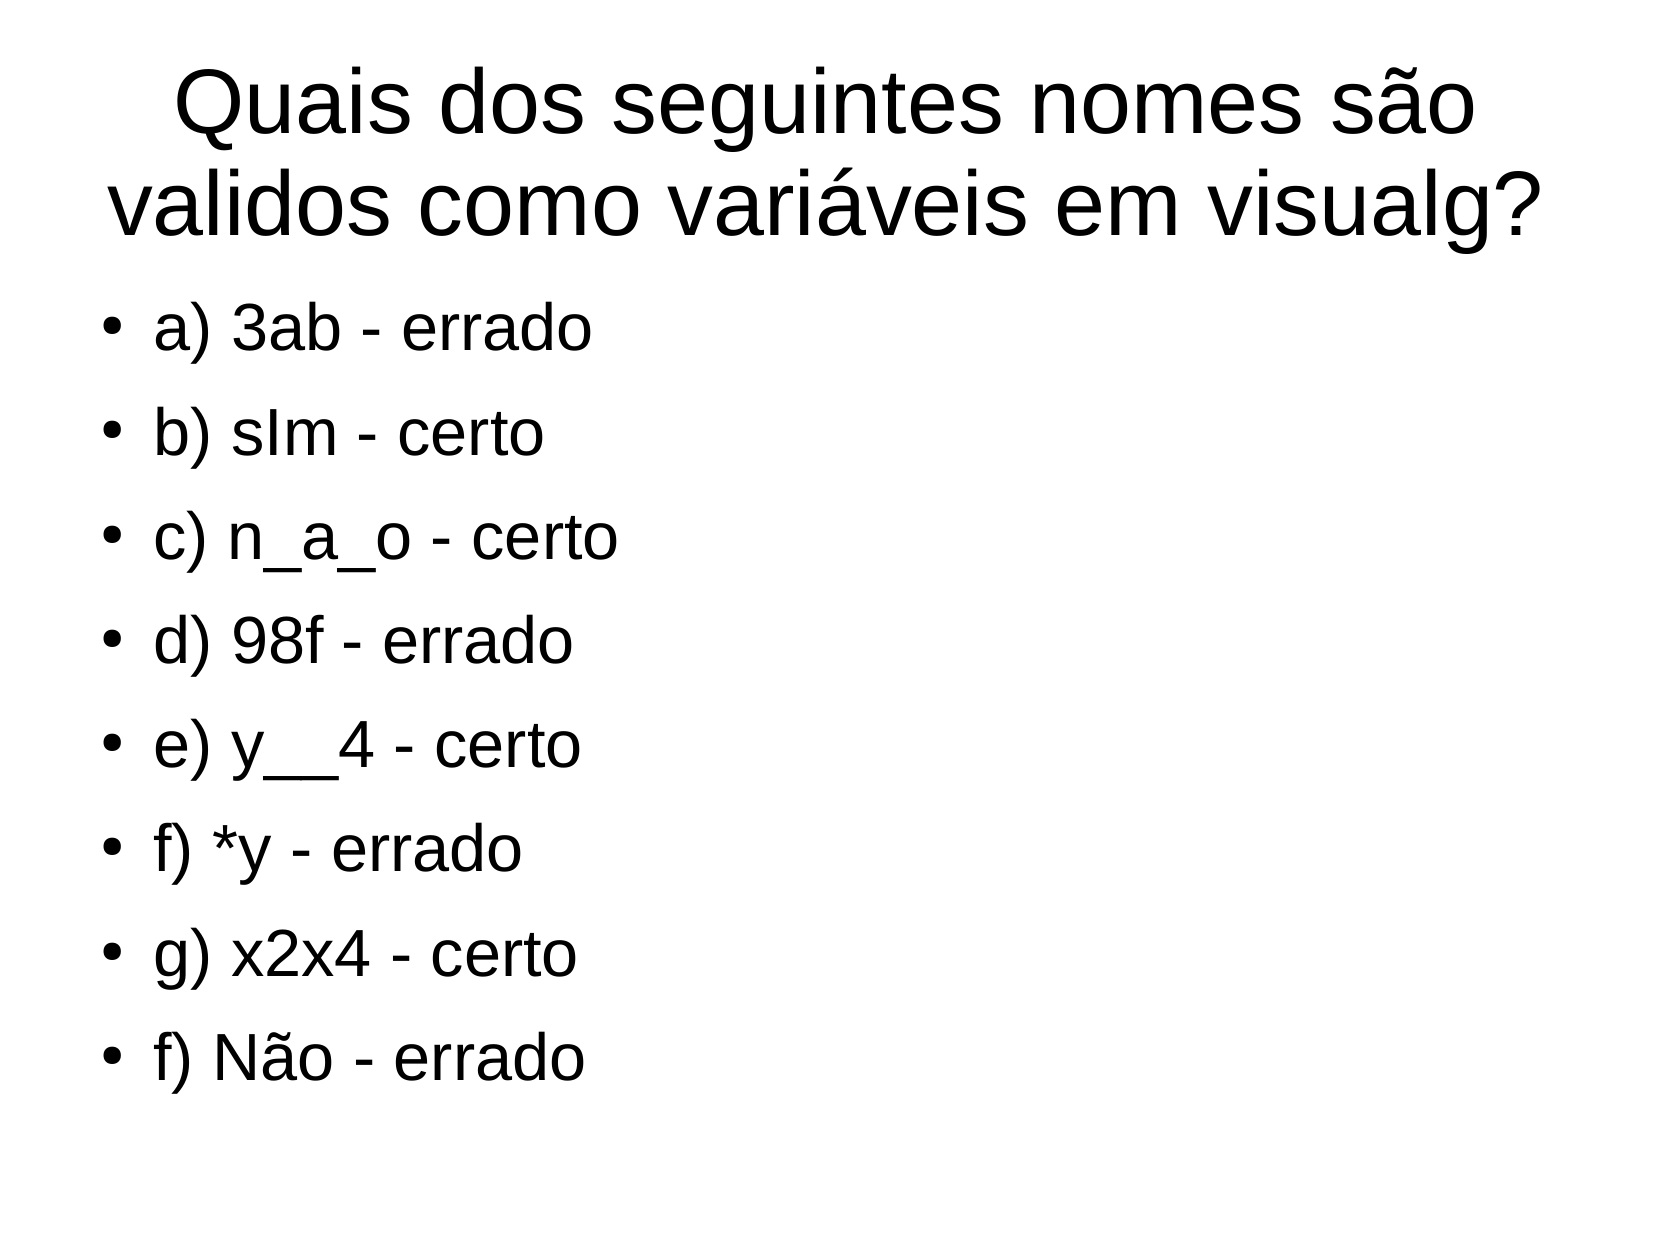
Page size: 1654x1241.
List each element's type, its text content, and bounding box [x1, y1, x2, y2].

title Quais dos seguintes nomes são validos como variáveis em visualg? [82, 49, 1571, 257]
list a) 3ab - errado b) sIm - certo c) n_a_o - certo d) 98f - errado e) y__4 - certo f) *y - errado g) x2x4 - certo f) Não - errado [82, 290, 1571, 1109]
